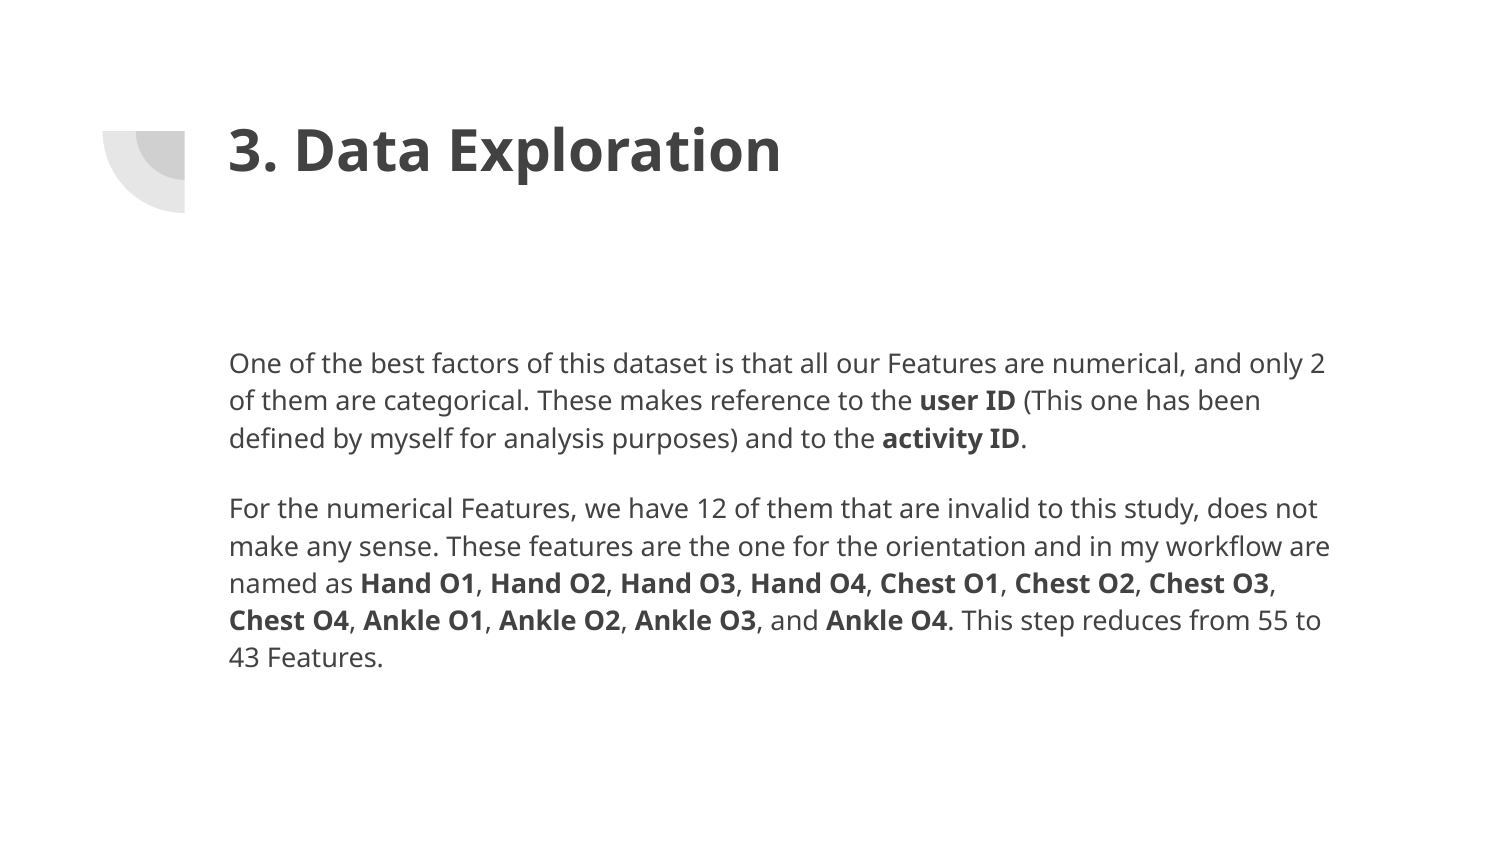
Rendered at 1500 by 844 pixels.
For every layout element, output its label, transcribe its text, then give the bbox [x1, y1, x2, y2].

list One of the best factors of this dataset is that all our Features are numerical, and only 2 of them are categorical. These makes reference to the user ID (This one has been defined by myself for analysis purposes) and to the activity ID. For the numerical Features, we have 12 of them that are invalid to this study, does not make any sense. These features are the one for the orientation and in my workflow are named as Hand O1, Hand O2, Hand O3, Hand O4, Chest O1, Chest O2, Chest O3, Chest O4, Ankle O1, Ankle O2, Ankle O3, and Ankle O4. This step reduces from 55 to 43 Features. [213, 326, 1368, 744]
title 3. Data Exploration [213, 98, 1368, 263]
